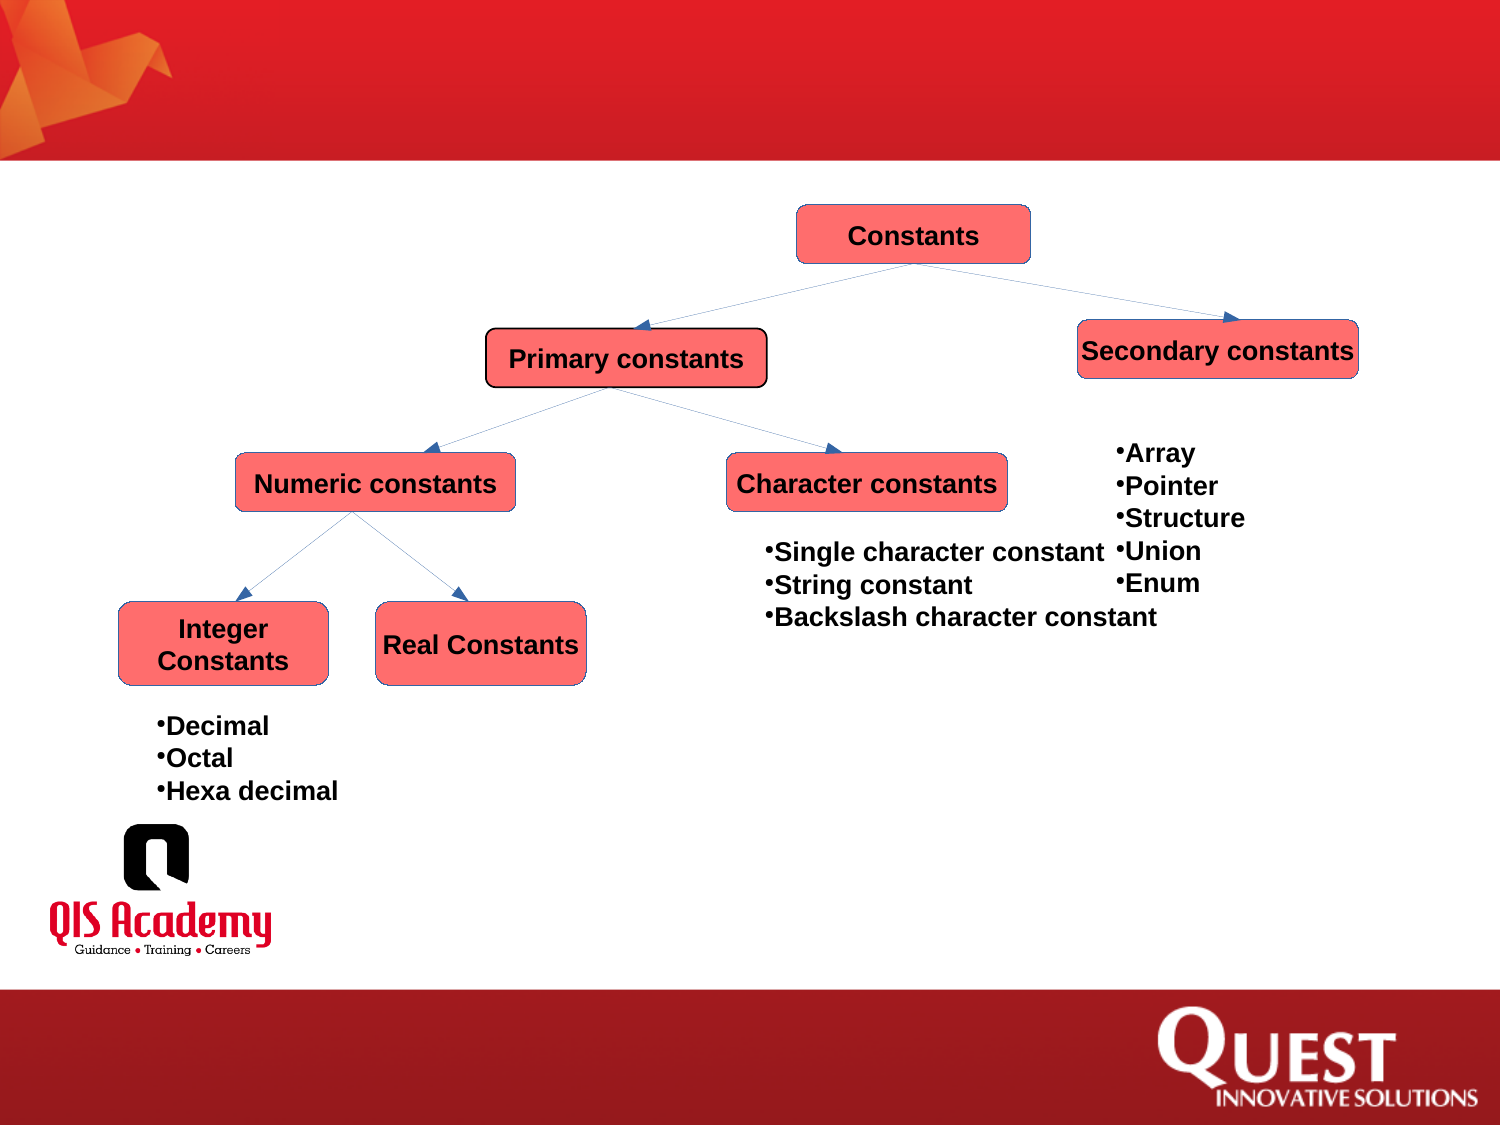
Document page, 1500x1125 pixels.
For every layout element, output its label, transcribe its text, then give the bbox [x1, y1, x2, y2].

text_box Decimal Octal Hexa decimal [141, 700, 376, 846]
text_box Real Constants [375, 601, 587, 686]
text_box Constants [796, 204, 1031, 264]
text_box Secondary constants [1077, 319, 1359, 379]
text_box Numeric constants [235, 452, 516, 512]
text_box Single character constant String constant Backslash character constant [749, 527, 1031, 752]
text_box Character constants [726, 452, 1008, 512]
text_box Integer Constants [118, 601, 329, 686]
text_box Array Pointer Structure Union Enum [1100, 428, 1359, 630]
text_box Primary constants [485, 328, 767, 388]
